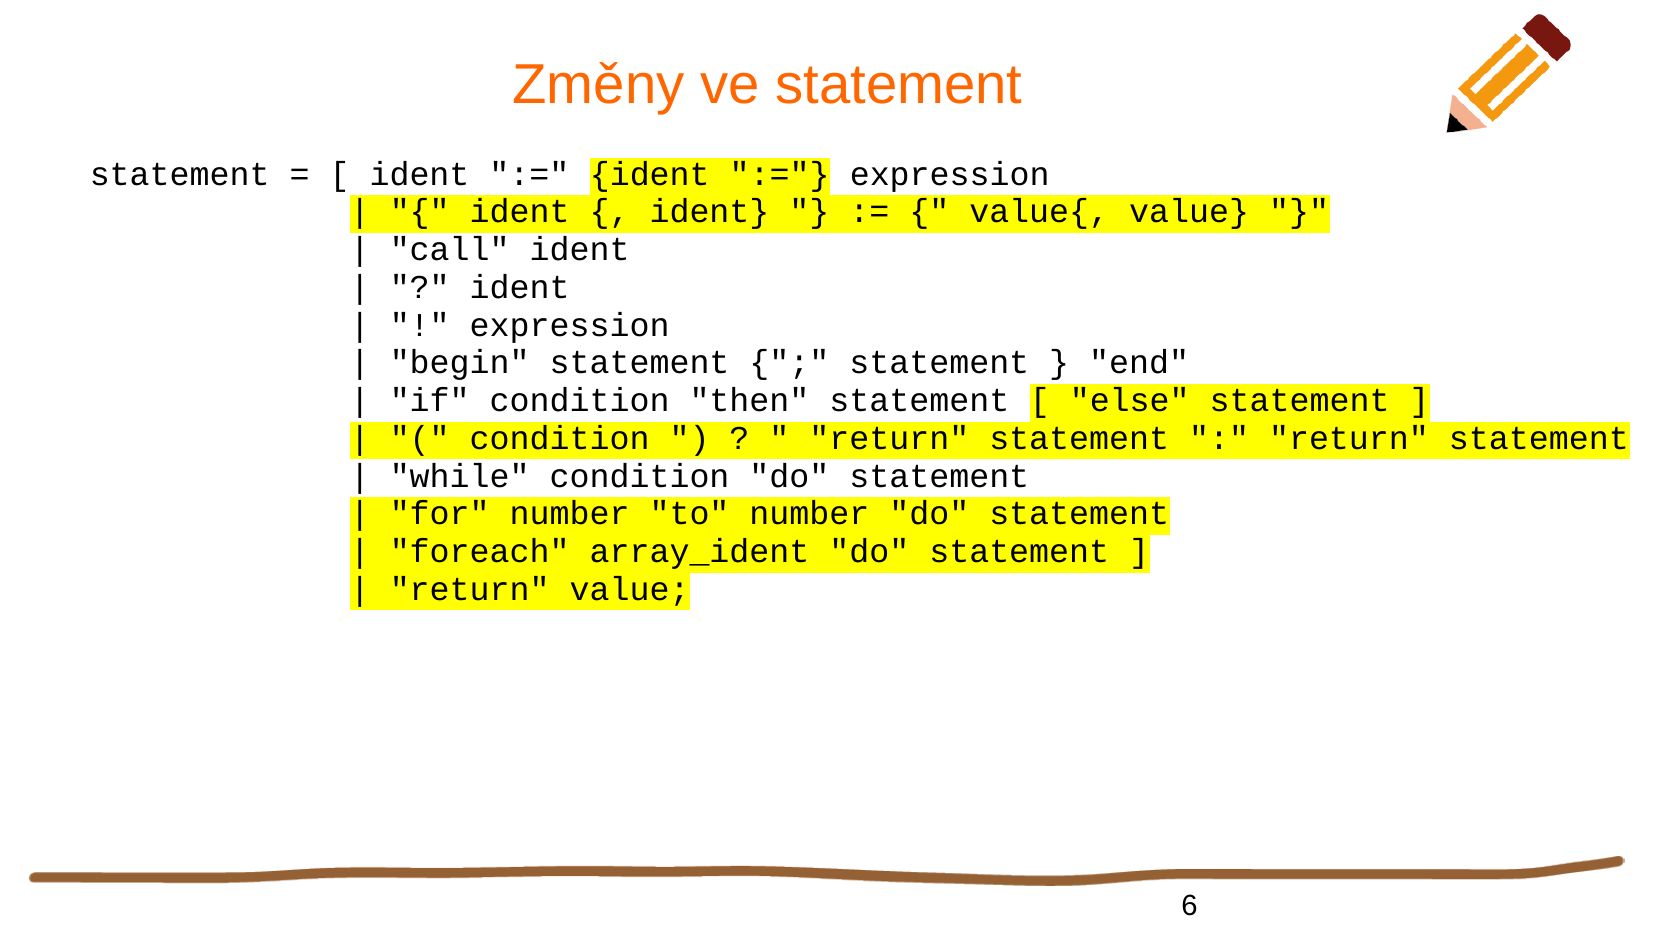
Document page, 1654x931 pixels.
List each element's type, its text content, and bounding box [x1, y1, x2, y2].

title Změny ve statement [88, 29, 1447, 133]
text_box statement = [ ident ":=" {ident ":="} expression | "{" ident {, ident} "} := {" value{, value} "}" | "call" ident | "?" ident | "!" expression | "begin" statement {";" statement } "end" | "if" condition "then" statement [ "else" statement ] | "(" condition ") ? " "return" statement ":" "return" statement | "while" condition "do" statement | "for" number "to" number "do" statement | "foreach" array_ident "do" statement ] | "return" value; [75, 150, 1651, 804]
text_box [1181, 885, 1565, 931]
